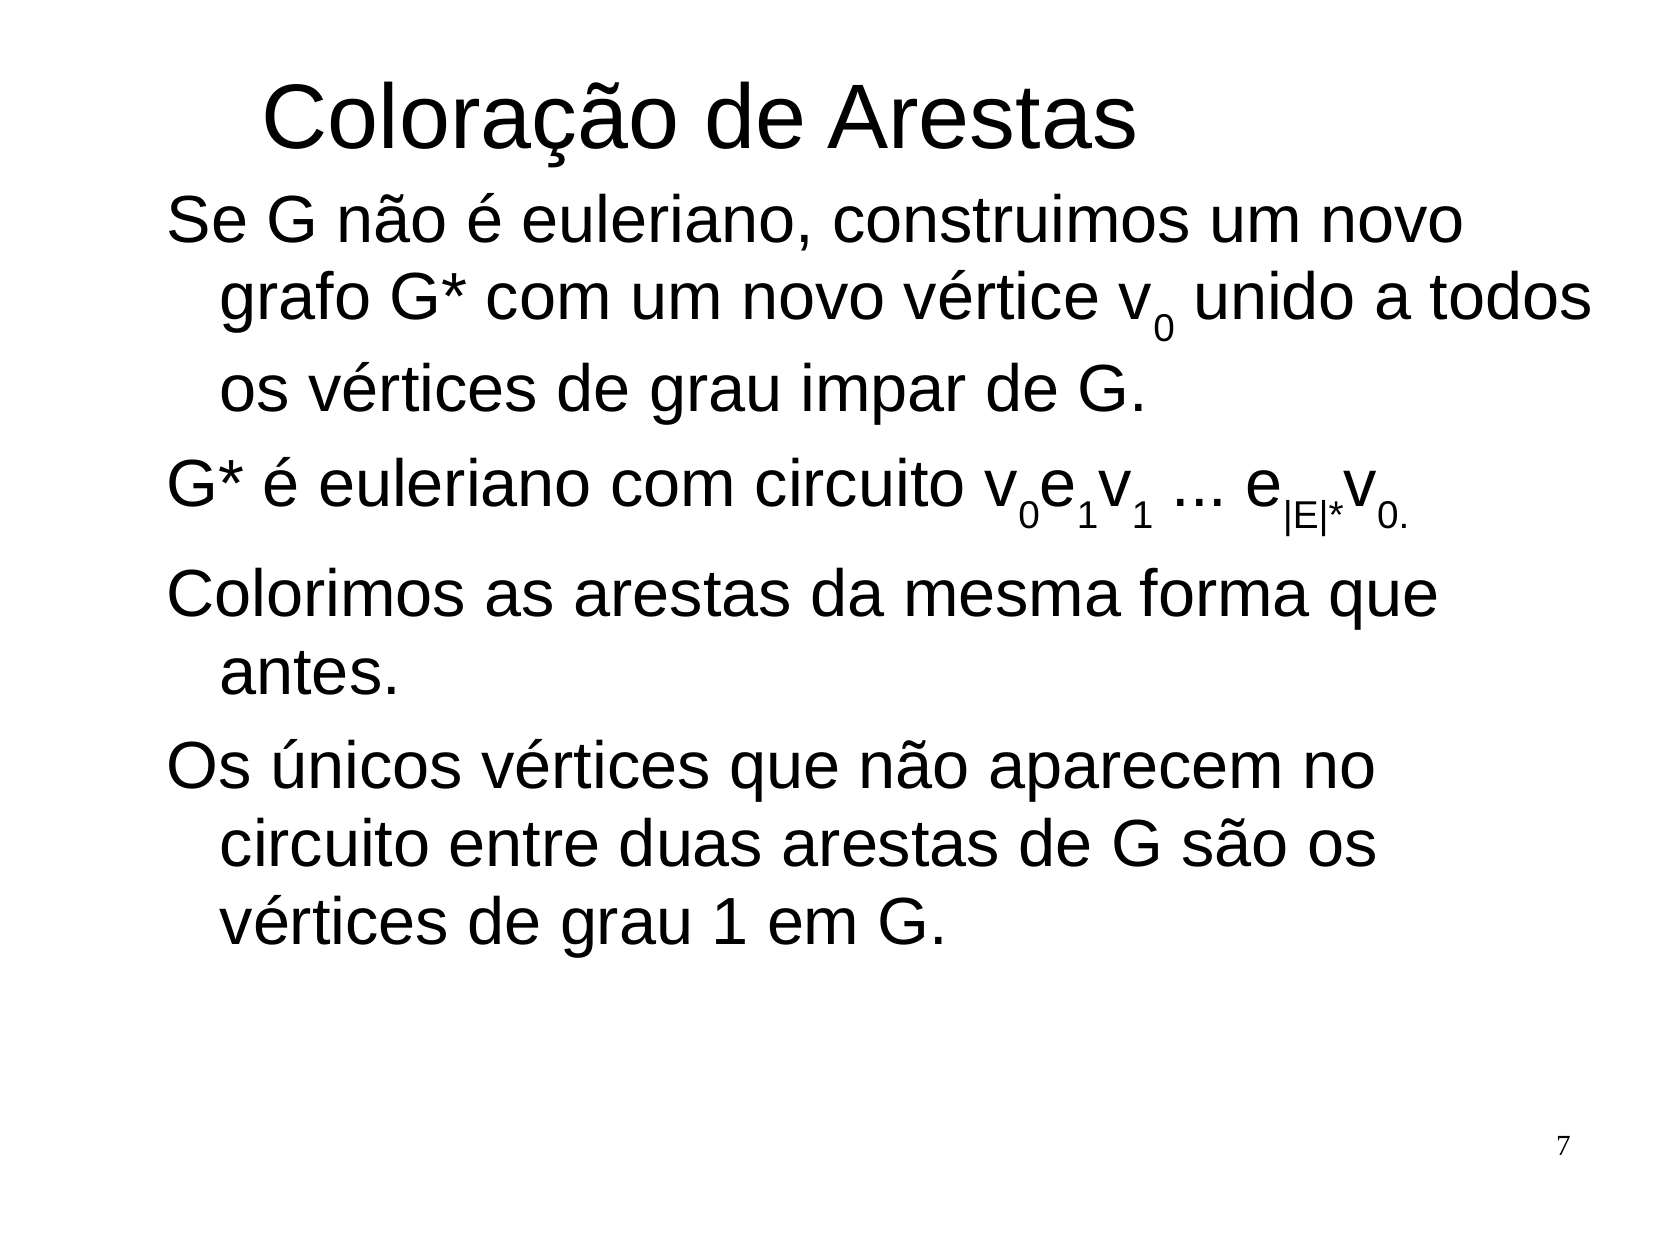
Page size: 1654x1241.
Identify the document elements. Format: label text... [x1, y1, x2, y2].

title Coloração de Arestas [261, 58, 1433, 173]
list Se G não é euleriano, construimos um novo grafo G* com um novo vértice v0 unido a todos os vértices de grau impar de G. G* é euleriano com circuito v0e1v1 ... e|E|*v0. Colorimos as arestas da mesma forma que antes. Os únicos vértices que não aparecem no circuito entre duas arestas de G são os vértices de grau 1 em G. [148, 180, 1595, 1140]
